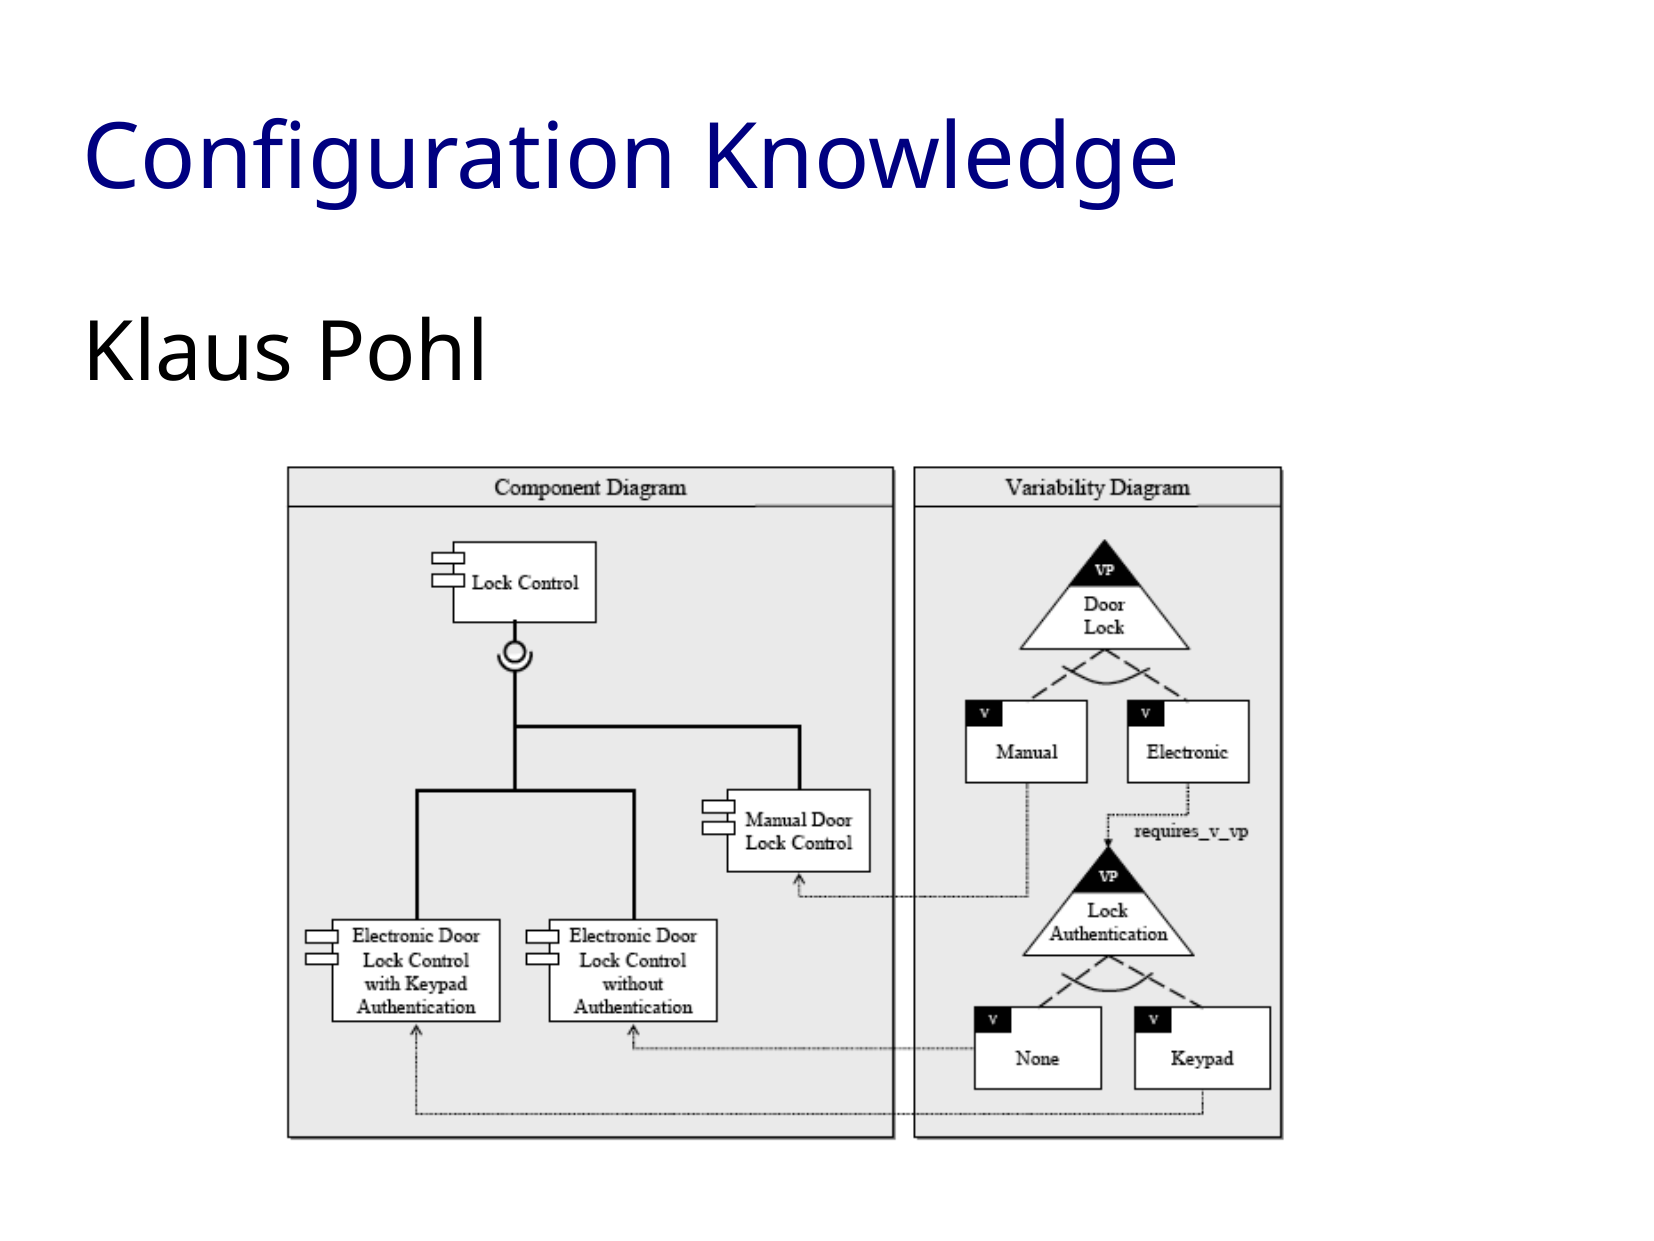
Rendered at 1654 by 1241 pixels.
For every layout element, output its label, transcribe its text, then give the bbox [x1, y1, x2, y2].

picture [268, 449, 1300, 1158]
title Configuration Knowledge [82, 49, 1571, 244]
title Klaus Pohl [82, 244, 1571, 452]
